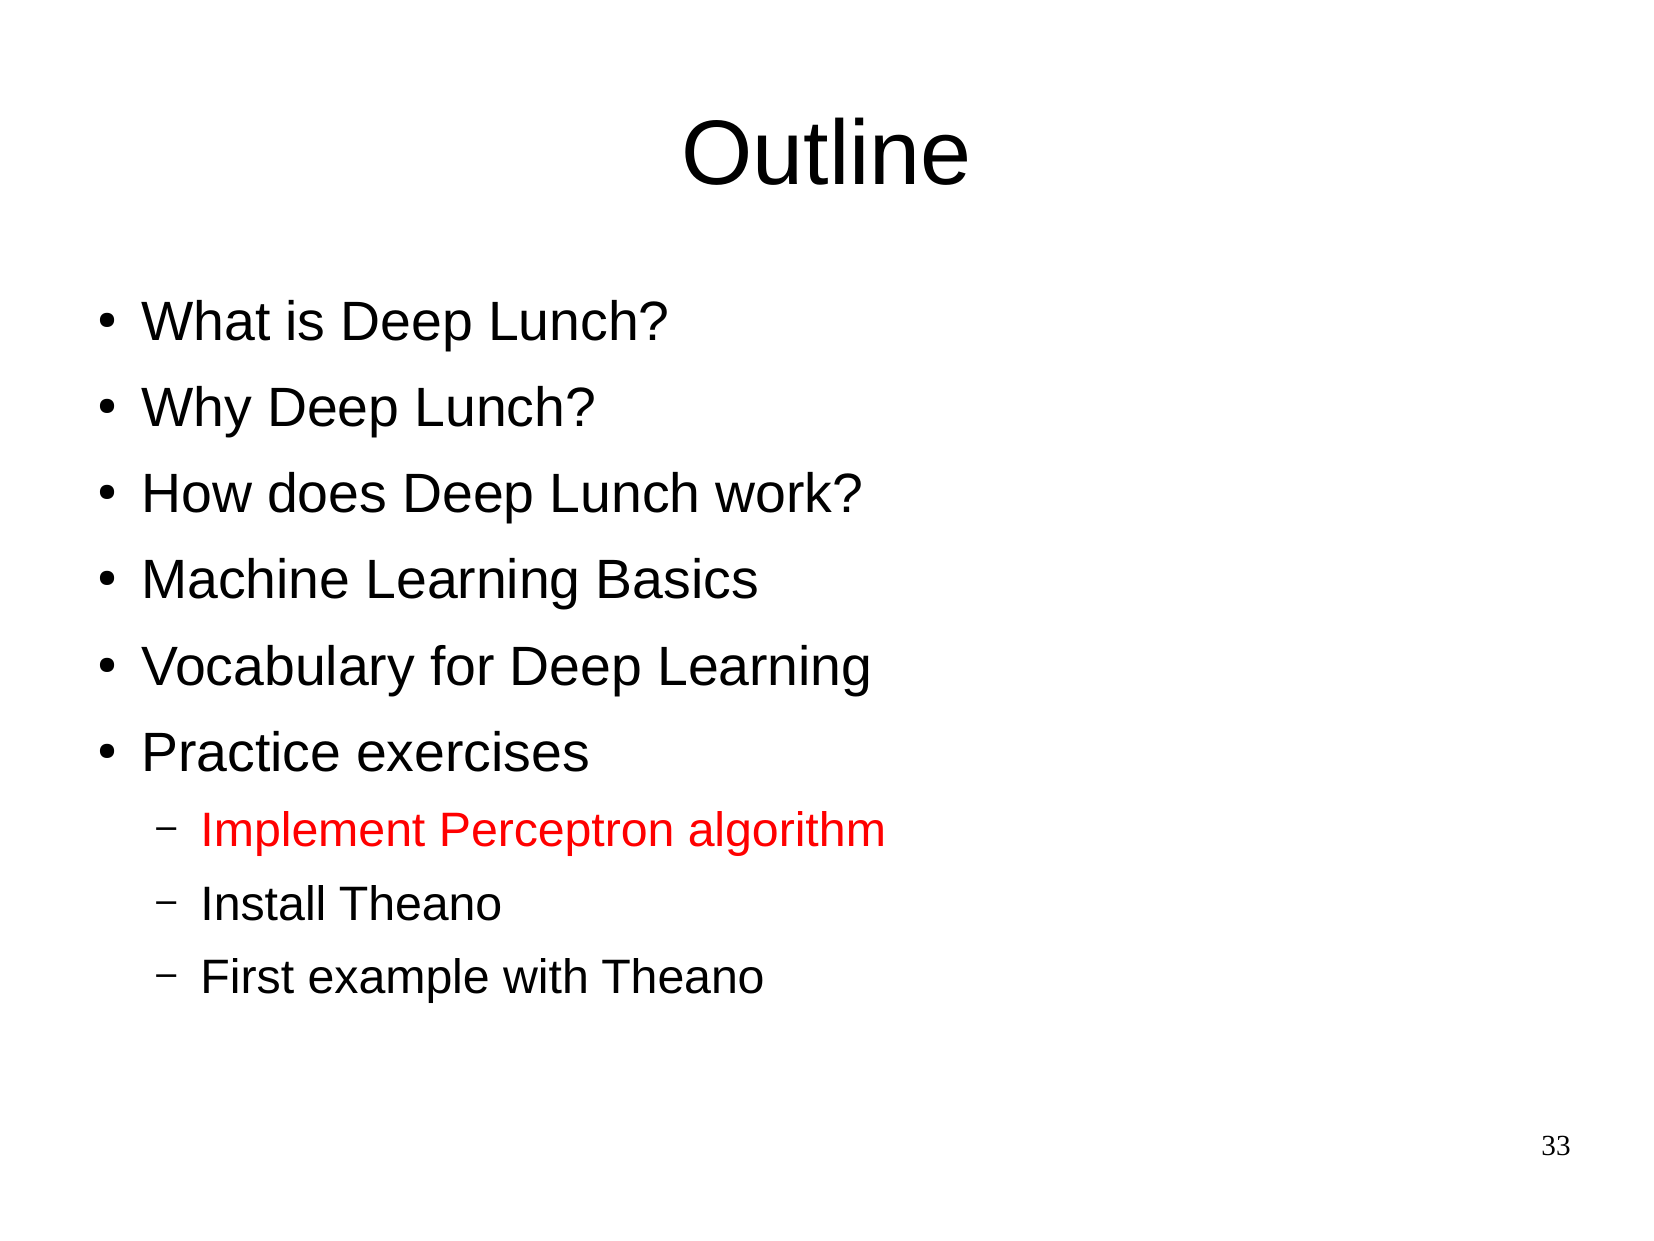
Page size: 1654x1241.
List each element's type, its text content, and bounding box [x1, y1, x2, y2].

list What is Deep Lunch? Why Deep Lunch? How does Deep Lunch work? Machine Learning Basics Vocabulary for Deep Learning Practice exercises Implement Perceptron algorithm Install Theano First example with Theano [82, 290, 1571, 1010]
title Outline [82, 49, 1571, 257]
